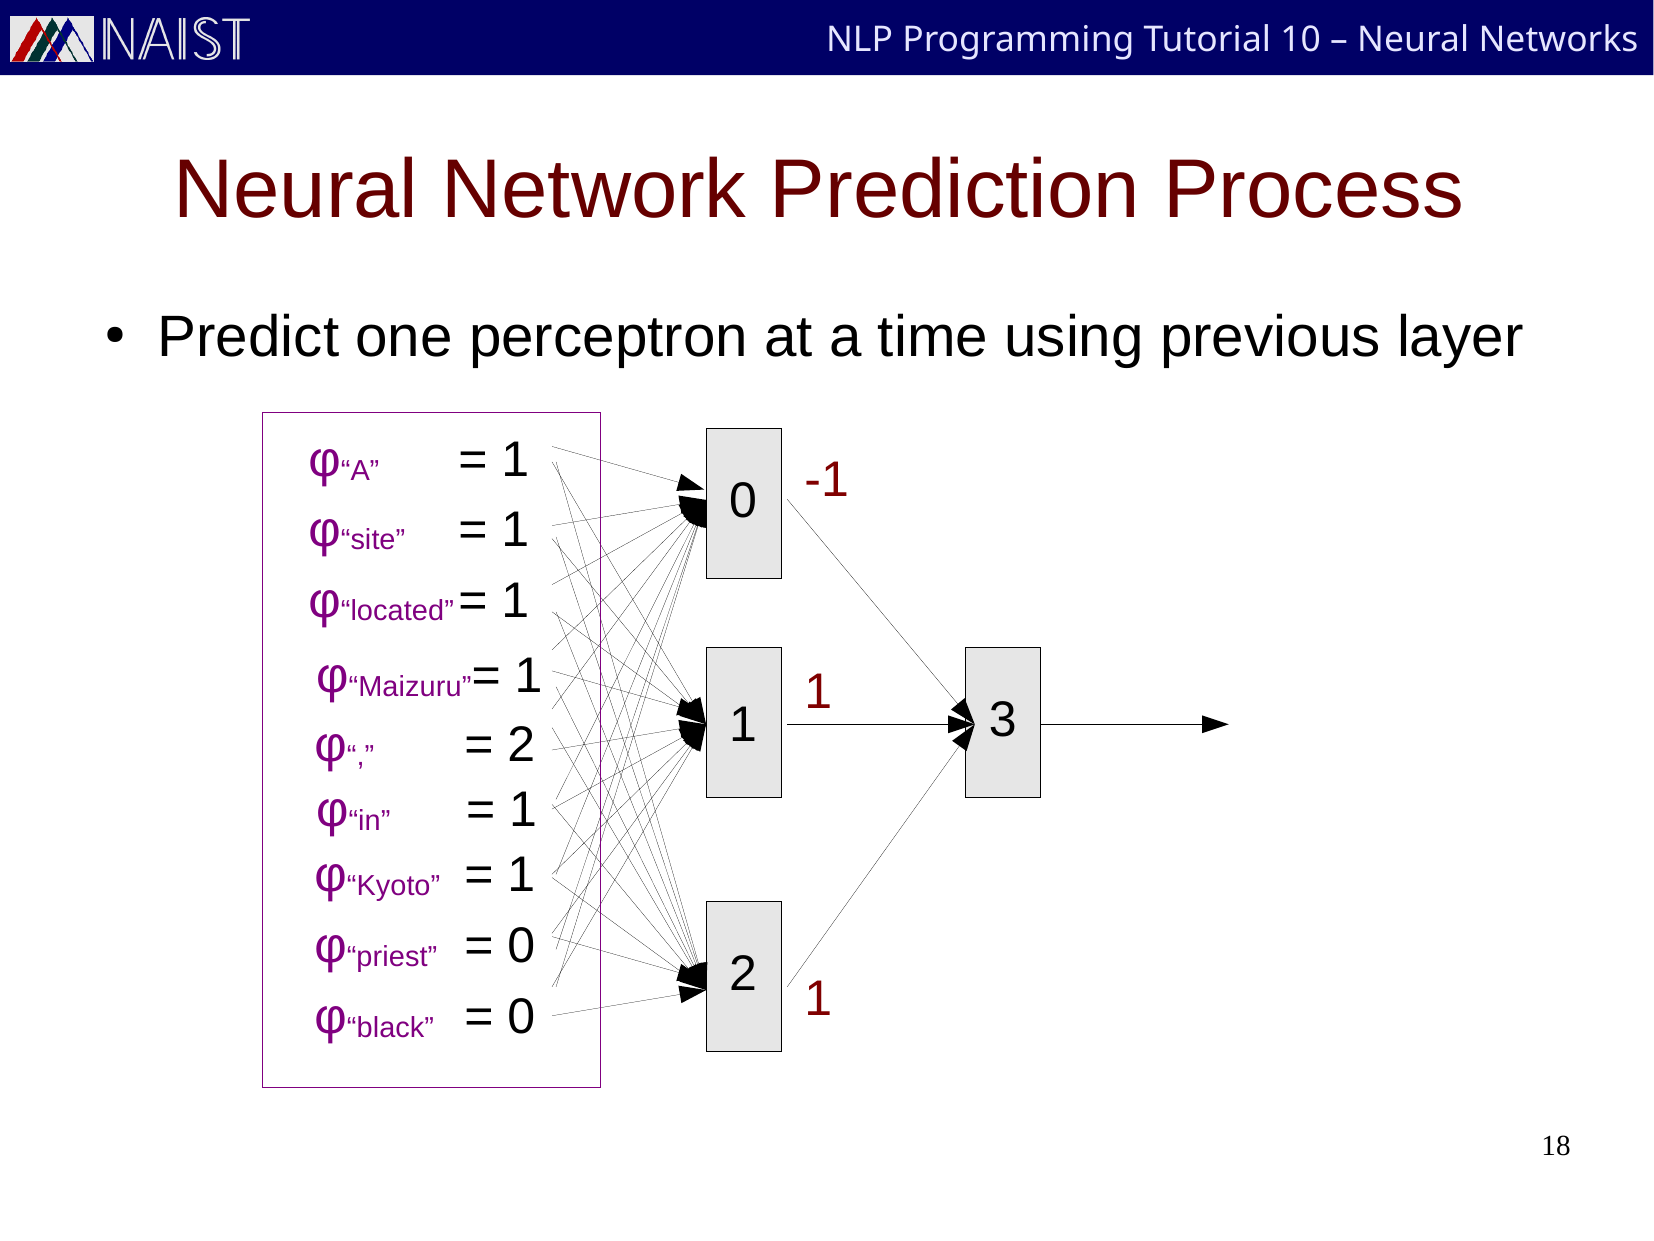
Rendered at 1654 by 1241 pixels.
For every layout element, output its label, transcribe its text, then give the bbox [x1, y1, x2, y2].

text_box φ“black” = 0 [299, 980, 551, 1069]
text_box [965, 647, 1041, 798]
text_box [706, 428, 782, 579]
text_box 1 [789, 963, 847, 1034]
title Neural Network Prediction Process [75, 92, 1564, 285]
text_box φ“,” = 2 [299, 708, 551, 797]
text_box 1 [789, 656, 847, 727]
text_box -1 [789, 443, 864, 515]
text_box φ“site” = 1 [293, 493, 545, 564]
text_box 0 [714, 464, 772, 536]
text_box [706, 901, 782, 1052]
picture [10, 16, 94, 62]
list Predict one perceptron at a time using previous layer [86, 303, 1576, 417]
picture [102, 17, 251, 60]
text_box φ“A” = 1 [293, 424, 545, 493]
text_box φ“Kyoto” = 1 [299, 839, 551, 910]
text_box 1 [714, 689, 772, 760]
text_box 2 [714, 937, 772, 1008]
text_box 3 [974, 683, 1032, 755]
text_box [706, 647, 782, 798]
text_box φ“priest” = 0 [299, 910, 551, 980]
list Predict one perceptron at a time using previous layer [263, 413, 600, 417]
text_box φ“Maizuru”= 1 [301, 639, 558, 727]
text_box φ“in” = 1 [301, 774, 552, 862]
text_box φ“located” = 1 [293, 564, 545, 652]
